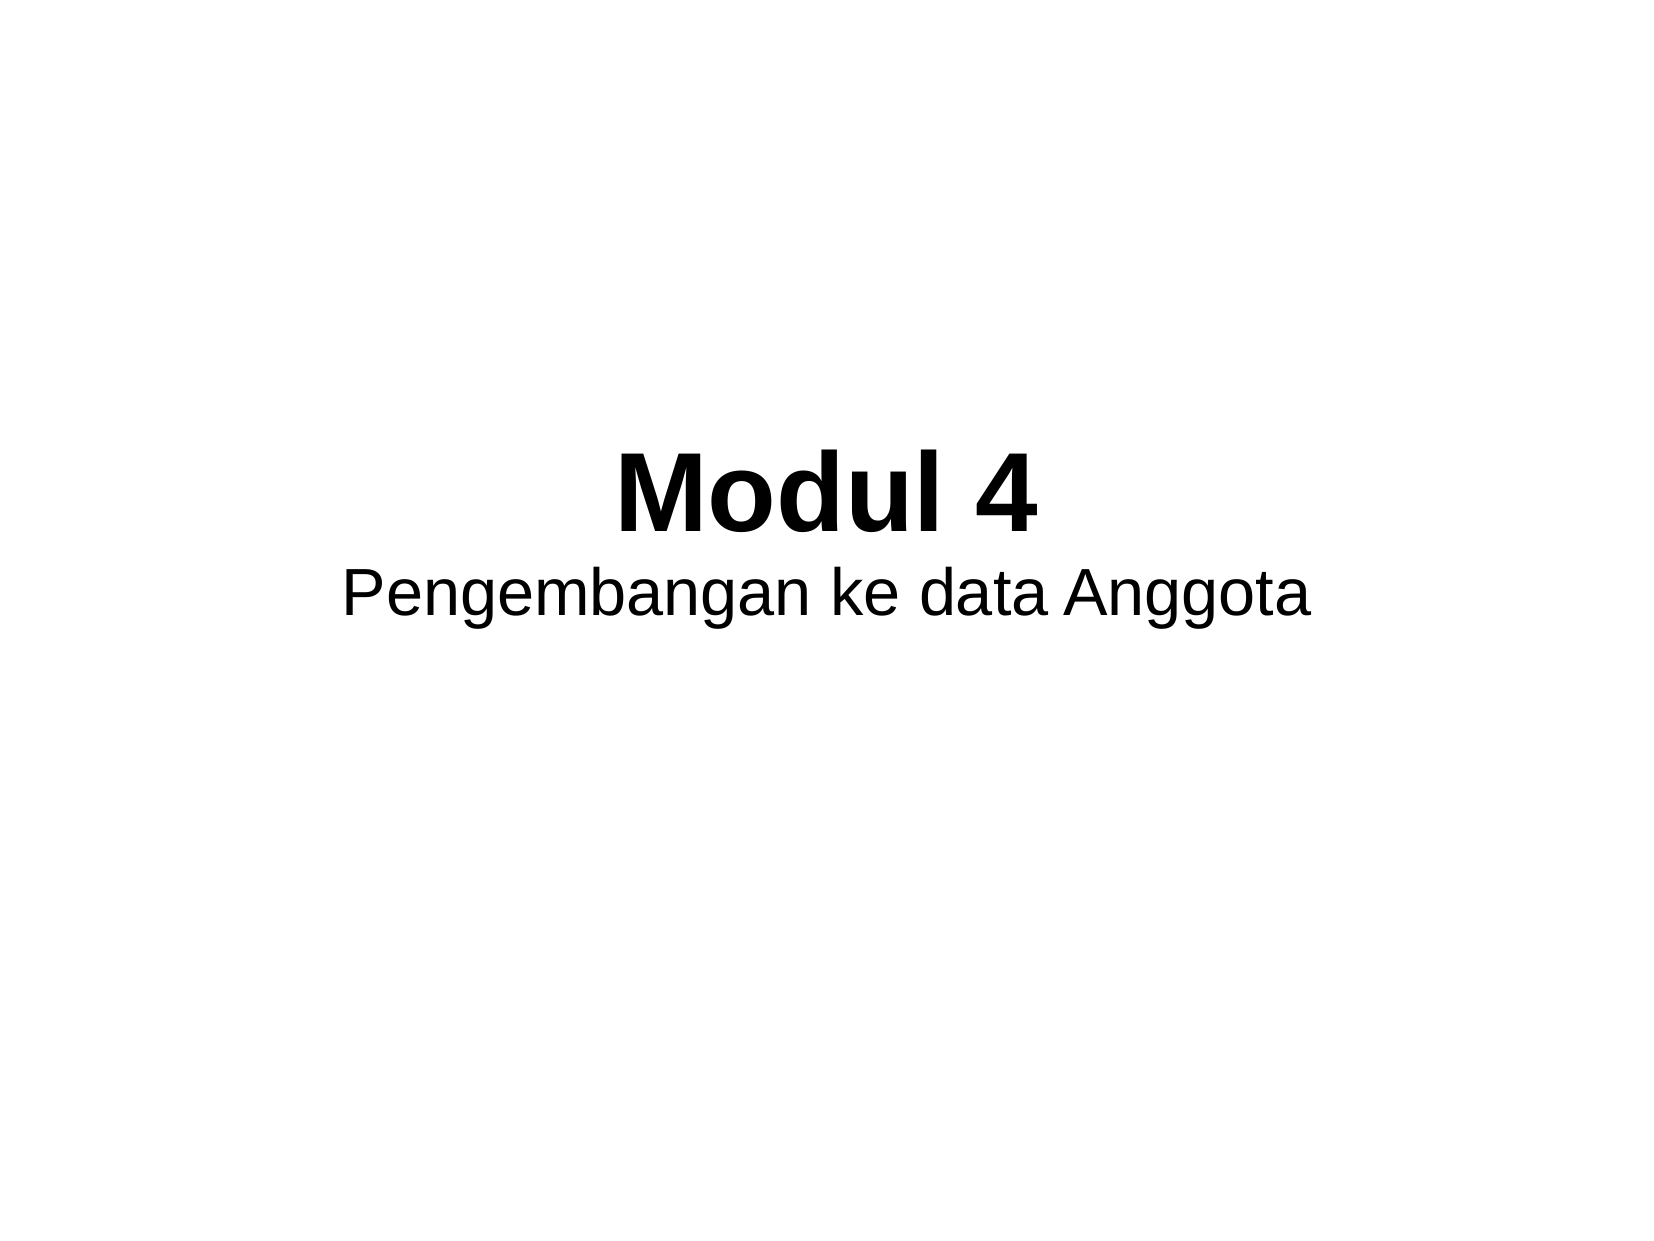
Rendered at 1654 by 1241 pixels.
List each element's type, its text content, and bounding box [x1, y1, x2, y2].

subtitle Modul 4 Pengembangan ke data Anggota [82, 49, 1571, 1010]
